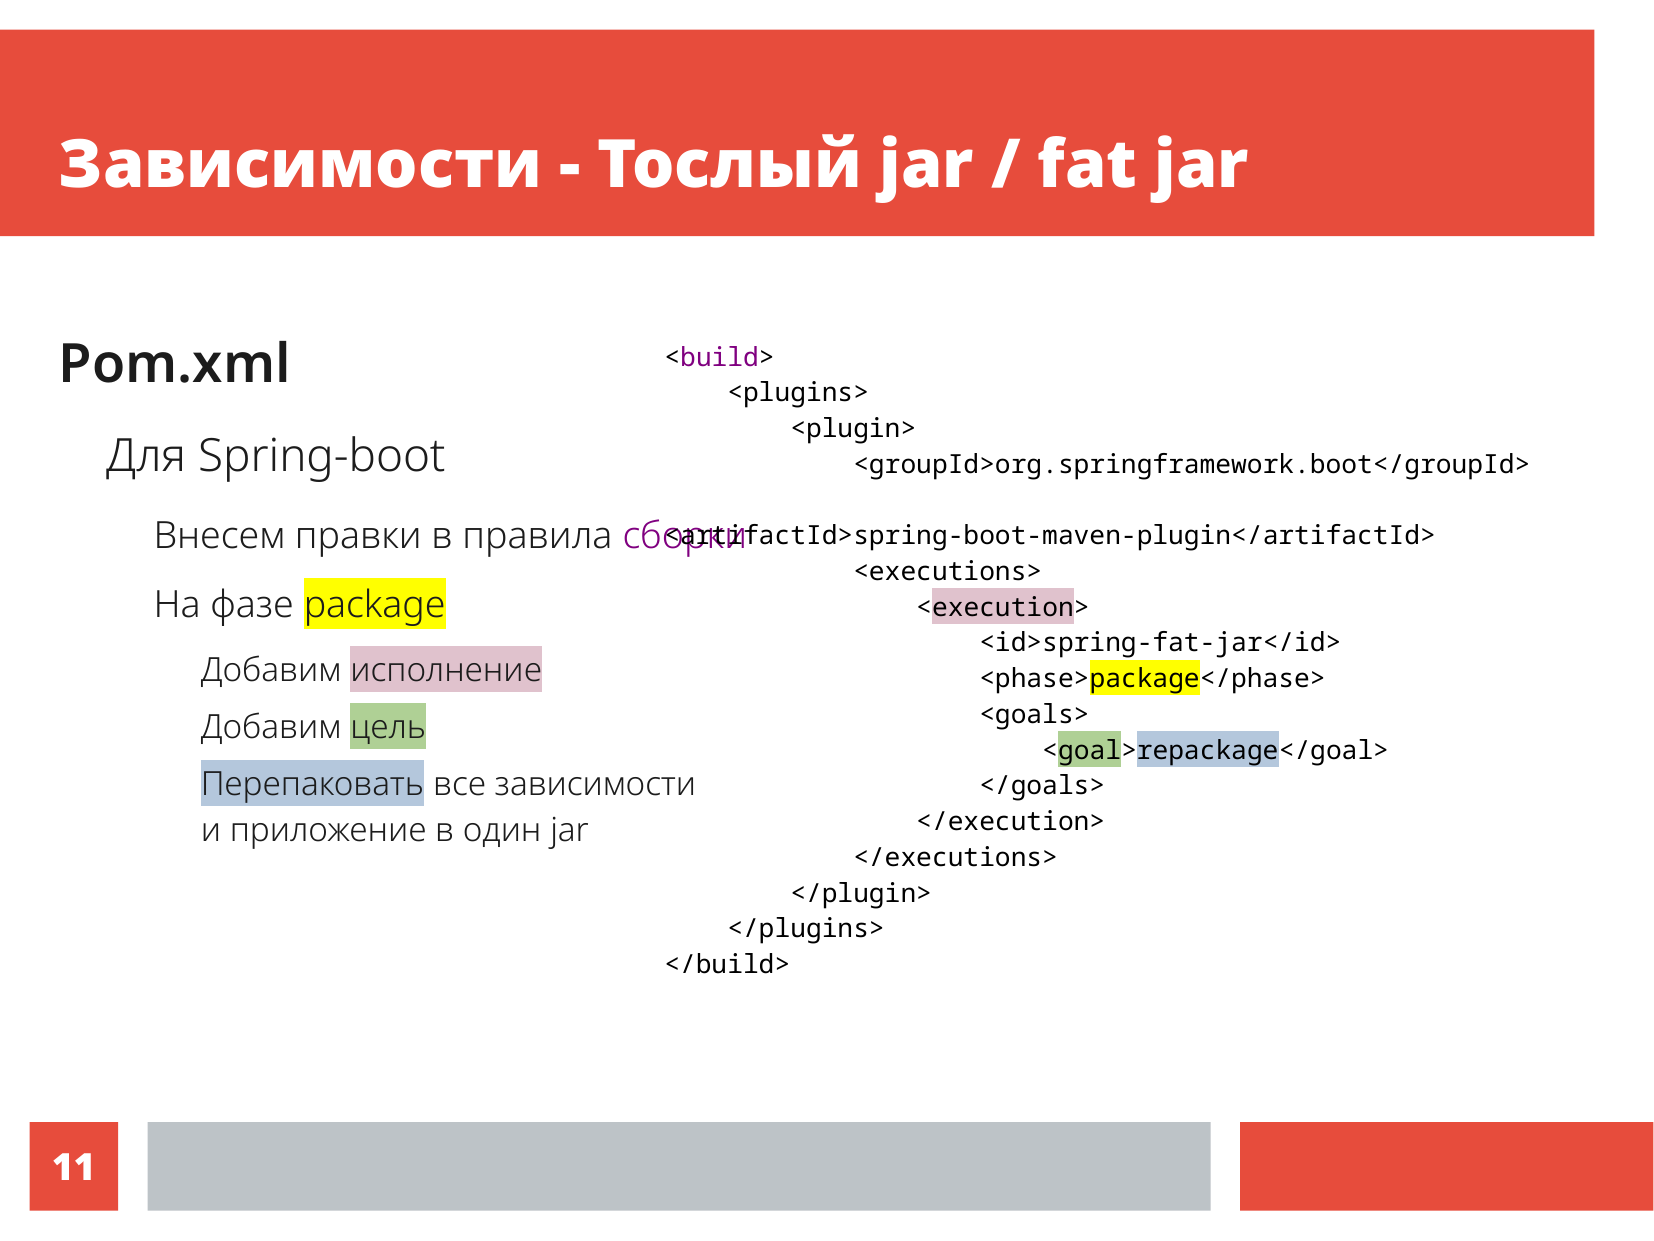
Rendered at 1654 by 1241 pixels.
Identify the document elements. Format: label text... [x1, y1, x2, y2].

list Pom.xml Для Spring-boot Внесем правки в правила сборки На фазе package Добавим исполнение Добавим цель Перепаковать все зависимости и приложение в один jar [59, 324, 768, 1093]
title Зависимости - Тослый jar / fat jar [59, 59, 1595, 207]
text_box <build> <plugins> <plugin> <groupId>org.springframework.boot</groupId> <artifactId>spring-boot-maven-plugin</artifactId> <executions> <execution> <id>spring-fat-jar</id> <phase>package</phase> <goals> <goal>repackage</goal> </goals> </execution> </executions> </plugin> </plugins> </build> [649, 330, 1565, 1004]
